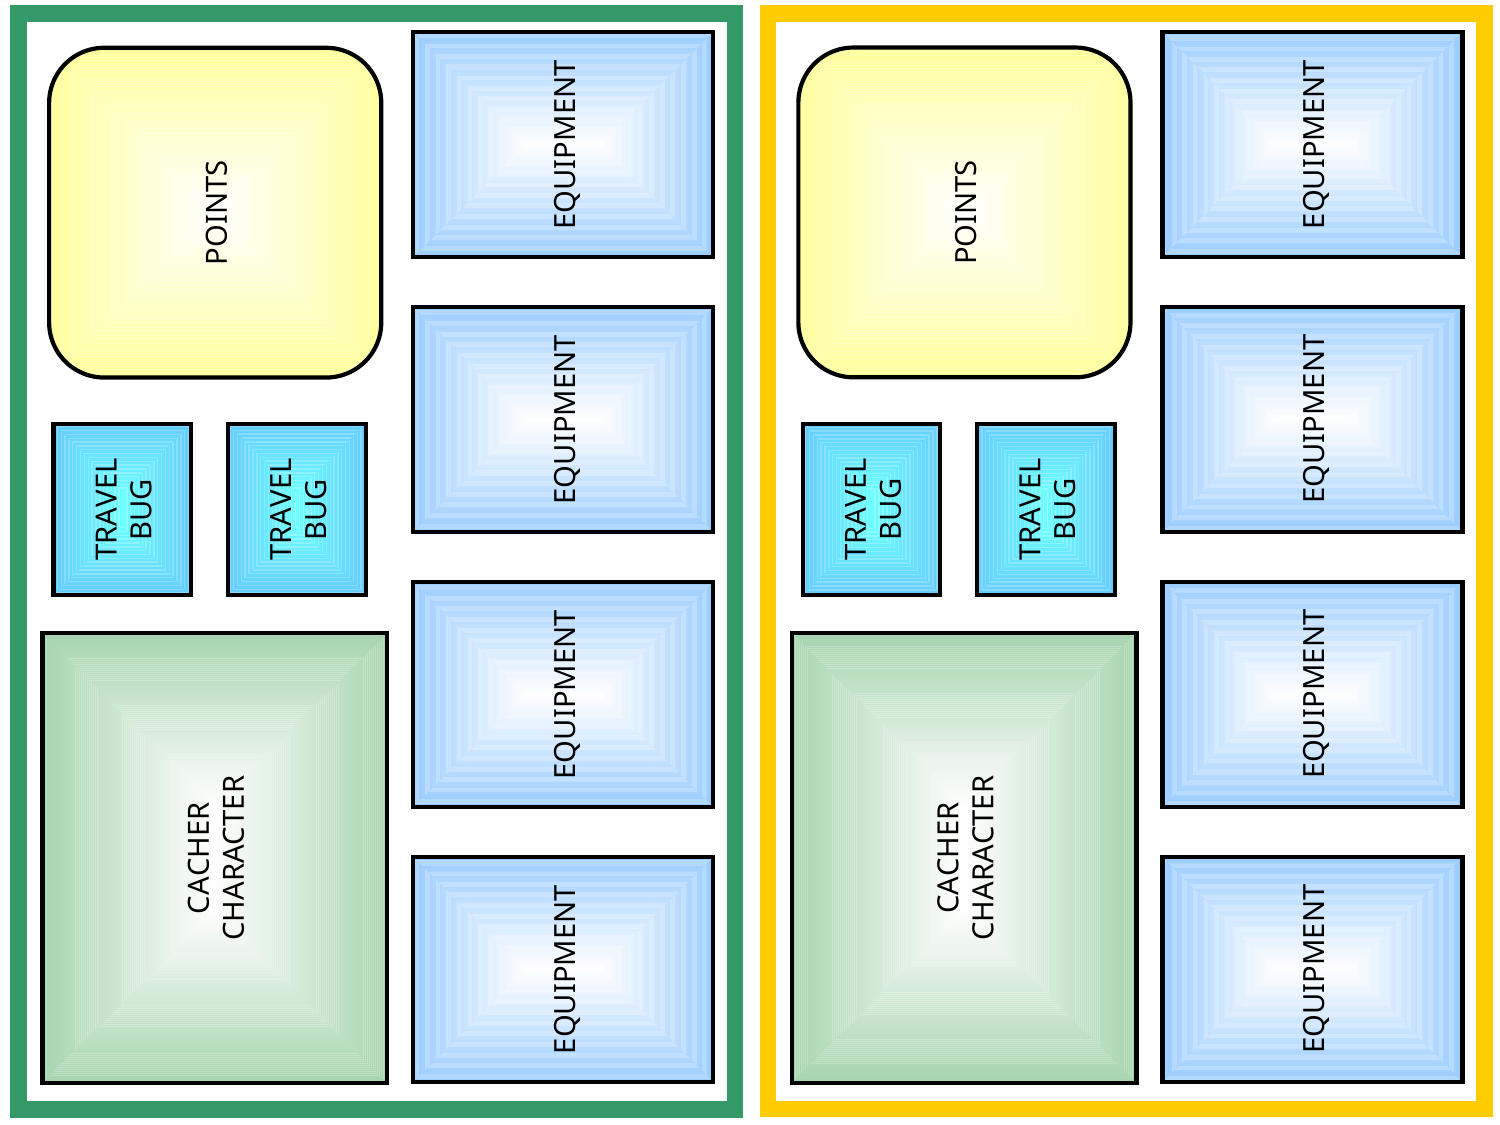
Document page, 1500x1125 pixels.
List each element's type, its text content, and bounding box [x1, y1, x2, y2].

text_box EQUIPMENT [1162, 306, 1463, 532]
text_box TRAVEL BUG [228, 423, 366, 595]
text_box CACHER CHARACTER [791, 633, 1137, 1083]
text_box TRAVEL BUG [802, 423, 941, 595]
text_box TRAVEL BUG [977, 423, 1115, 595]
text_box TRAVEL BUG [53, 423, 192, 595]
text_box EQUIPMENT [1162, 32, 1463, 258]
text_box EQUIPMENT [413, 32, 714, 258]
text_box EQUIPMENT [413, 857, 714, 1083]
text_box CACHER CHARACTER [42, 633, 388, 1084]
text_box EQUIPMENT [1162, 856, 1463, 1082]
text_box POINTS [798, 47, 1131, 378]
text_box EQUIPMENT [413, 582, 714, 808]
text_box POINTS [49, 47, 382, 378]
text_box EQUIPMENT [1162, 581, 1463, 807]
text_box EQUIPMENT [413, 307, 714, 533]
